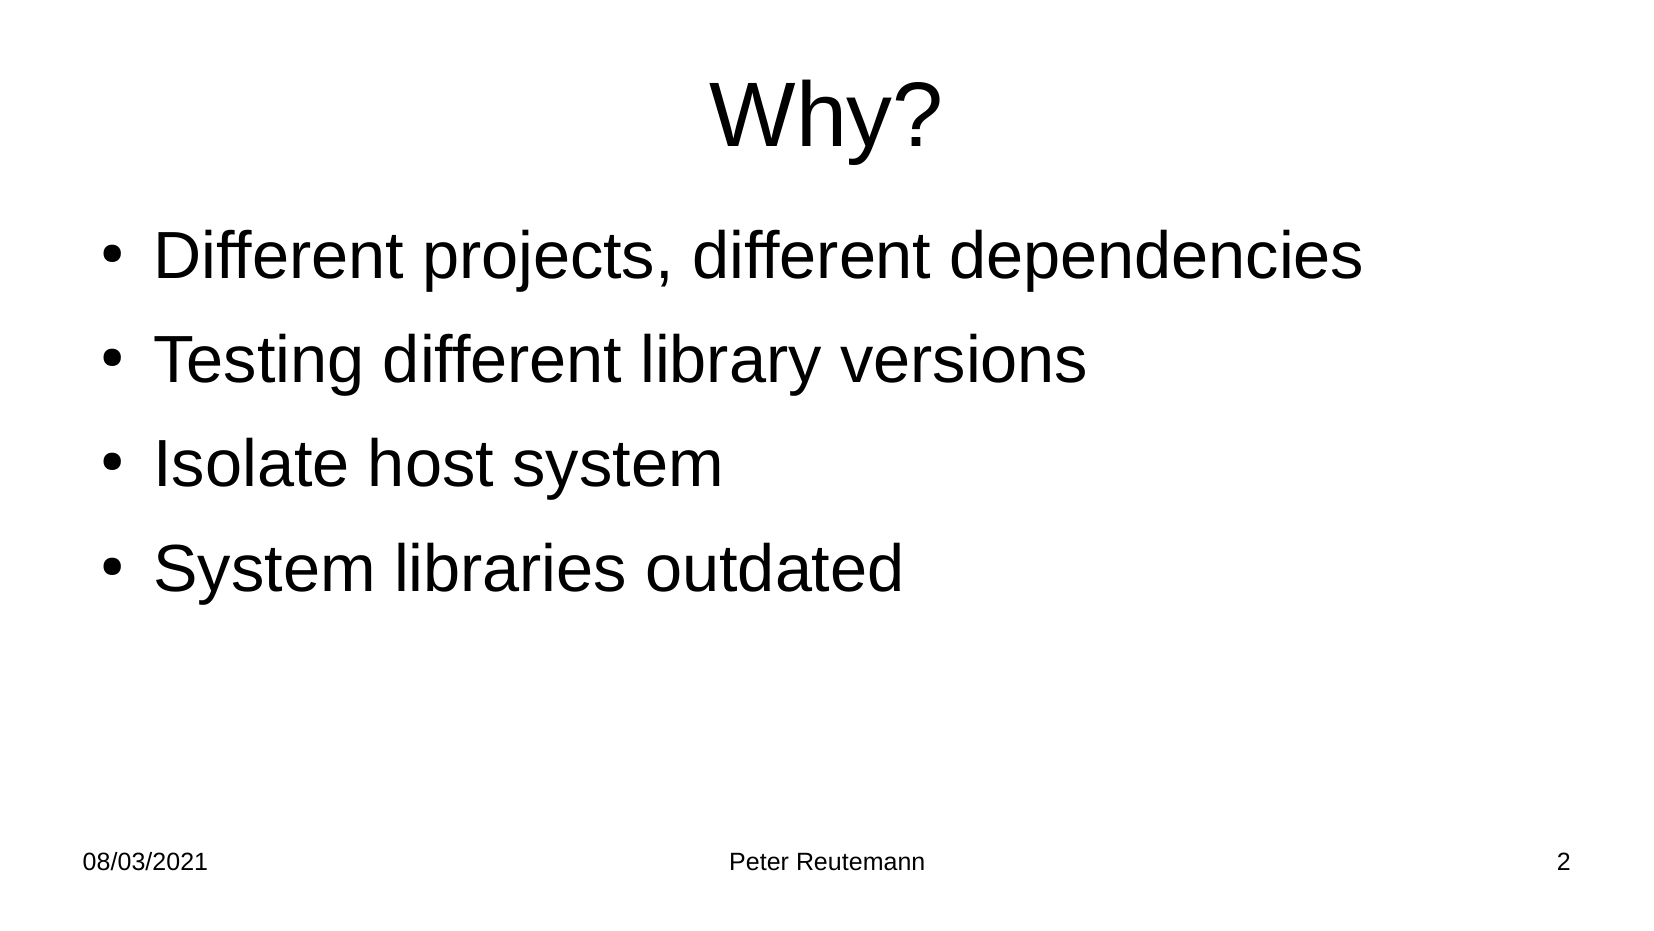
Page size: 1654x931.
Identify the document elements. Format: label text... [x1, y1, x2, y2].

list Different projects, different dependencies Testing different library versions Isolate host system System libraries outdated [82, 217, 1571, 758]
title Why? [82, 37, 1571, 193]
